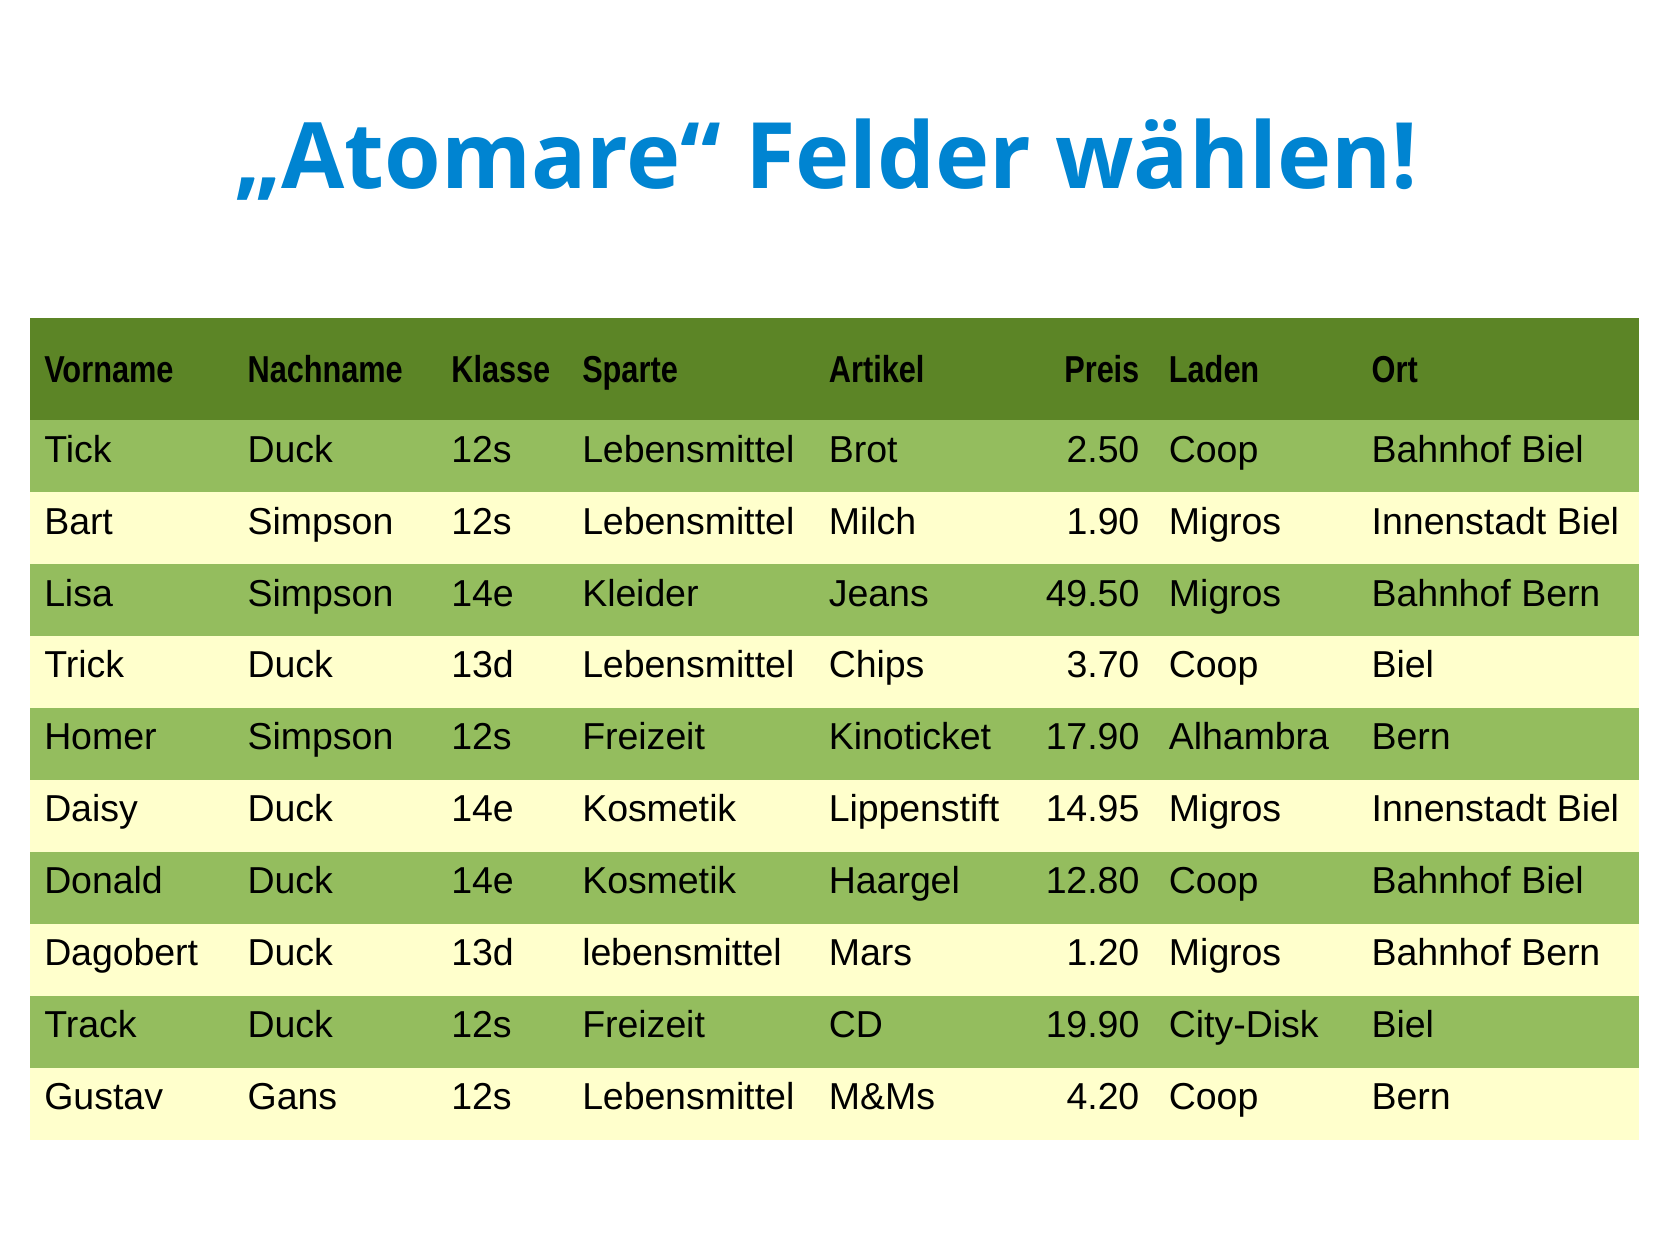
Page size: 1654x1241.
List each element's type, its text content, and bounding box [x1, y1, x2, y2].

table_cell Kinoticket [814, 708, 1022, 780]
table_cell Freizeit [567, 708, 814, 780]
table_header Vorname [30, 318, 233, 420]
table_cell Alhambra [1154, 708, 1357, 780]
table_cell 3.70 [1022, 636, 1154, 708]
table_cell Migros [1154, 924, 1357, 996]
table_cell lebensmittel [567, 924, 814, 996]
table_cell 12s [437, 1068, 567, 1140]
table_cell Migros [1154, 564, 1357, 636]
table_cell 1.90 [1022, 492, 1154, 564]
title „Atomare“ Felder wählen! [82, 56, 1571, 250]
table_cell 12s [437, 708, 567, 780]
table_cell Bahnhof Biel [1357, 852, 1639, 924]
table_cell 19.90 [1022, 996, 1154, 1068]
table_header Preis [1022, 318, 1154, 420]
table_cell 14.95 [1022, 780, 1154, 852]
table_cell Bahnhof Bern [1357, 564, 1639, 636]
table_cell Kleider [567, 564, 814, 636]
table_cell Tick [30, 420, 233, 492]
table_cell Coop [1154, 636, 1357, 708]
table_cell 12s [437, 492, 567, 564]
table_cell Coop [1154, 852, 1357, 924]
table_cell Homer [30, 708, 233, 780]
table_cell Lebensmittel [567, 492, 814, 564]
table_cell 13d [437, 924, 567, 996]
table_cell Daisy [30, 780, 233, 852]
table_cell Bern [1357, 708, 1639, 780]
table_cell Lebensmittel [567, 420, 814, 492]
table_cell 12.80 [1022, 852, 1154, 924]
table_cell 49.50 [1022, 564, 1154, 636]
table_cell Migros [1154, 780, 1357, 852]
table_cell 12s [437, 996, 567, 1068]
table_cell City-Disk [1154, 996, 1357, 1068]
table_cell Coop [1154, 420, 1357, 492]
table_cell Lebensmittel [567, 1068, 814, 1140]
table_header Sparte [567, 318, 814, 420]
table_header Klasse [437, 318, 567, 420]
table_cell Chips [814, 636, 1022, 708]
table_cell 17.90 [1022, 708, 1154, 780]
table_cell Kosmetik [567, 852, 814, 924]
table_cell Bahnhof Biel [1357, 420, 1639, 492]
table_cell Lebensmittel [567, 636, 814, 708]
table_cell Duck [233, 636, 437, 708]
table_cell Duck [233, 420, 437, 492]
table_cell Duck [233, 924, 437, 996]
table_cell Milch [814, 492, 1022, 564]
table_cell Bart [30, 492, 233, 564]
table_cell Duck [233, 852, 437, 924]
table_cell 4.20 [1022, 1068, 1154, 1140]
table_cell Bern [1357, 1068, 1639, 1140]
table_header Artikel [814, 318, 1022, 420]
table_cell CD [814, 996, 1022, 1068]
table_cell Simpson [233, 708, 437, 780]
table_cell 12s [437, 420, 567, 492]
table_cell Bahnhof Bern [1357, 924, 1639, 996]
table_cell Gustav [30, 1068, 233, 1140]
table_cell Haargel [814, 852, 1022, 924]
table_cell 1.20 [1022, 924, 1154, 996]
table_cell 2.50 [1022, 420, 1154, 492]
table_cell Duck [233, 780, 437, 852]
table_cell Lisa [30, 564, 233, 636]
table_cell Simpson [233, 492, 437, 564]
table_cell Freizeit [567, 996, 814, 1068]
table_cell Kosmetik [567, 780, 814, 852]
table_cell Biel [1357, 996, 1639, 1068]
table_header Nachname [233, 318, 437, 420]
table_header Laden [1154, 318, 1357, 420]
table_cell Simpson [233, 564, 437, 636]
table_cell Jeans [814, 564, 1022, 636]
table_cell Dagobert [30, 924, 233, 996]
table_cell 13d [437, 636, 567, 708]
table_header Ort [1357, 318, 1639, 420]
table_cell Gans [233, 1068, 437, 1140]
table_cell Coop [1154, 1068, 1357, 1140]
table_cell Lippenstift [814, 780, 1022, 852]
table_cell 14e [437, 852, 567, 924]
table_cell Track [30, 996, 233, 1068]
table_cell M&Ms [814, 1068, 1022, 1140]
table_cell Innenstadt Biel [1357, 780, 1639, 852]
table_cell Donald [30, 852, 233, 924]
table_cell Duck [233, 996, 437, 1068]
table_cell 14e [437, 564, 567, 636]
table_cell Mars [814, 924, 1022, 996]
table_cell Migros [1154, 492, 1357, 564]
table_cell Trick [30, 636, 233, 708]
table_cell Biel [1357, 636, 1639, 708]
table_cell 14e [437, 780, 567, 852]
table_cell Innenstadt Biel [1357, 492, 1639, 564]
table_cell Brot [814, 420, 1022, 492]
